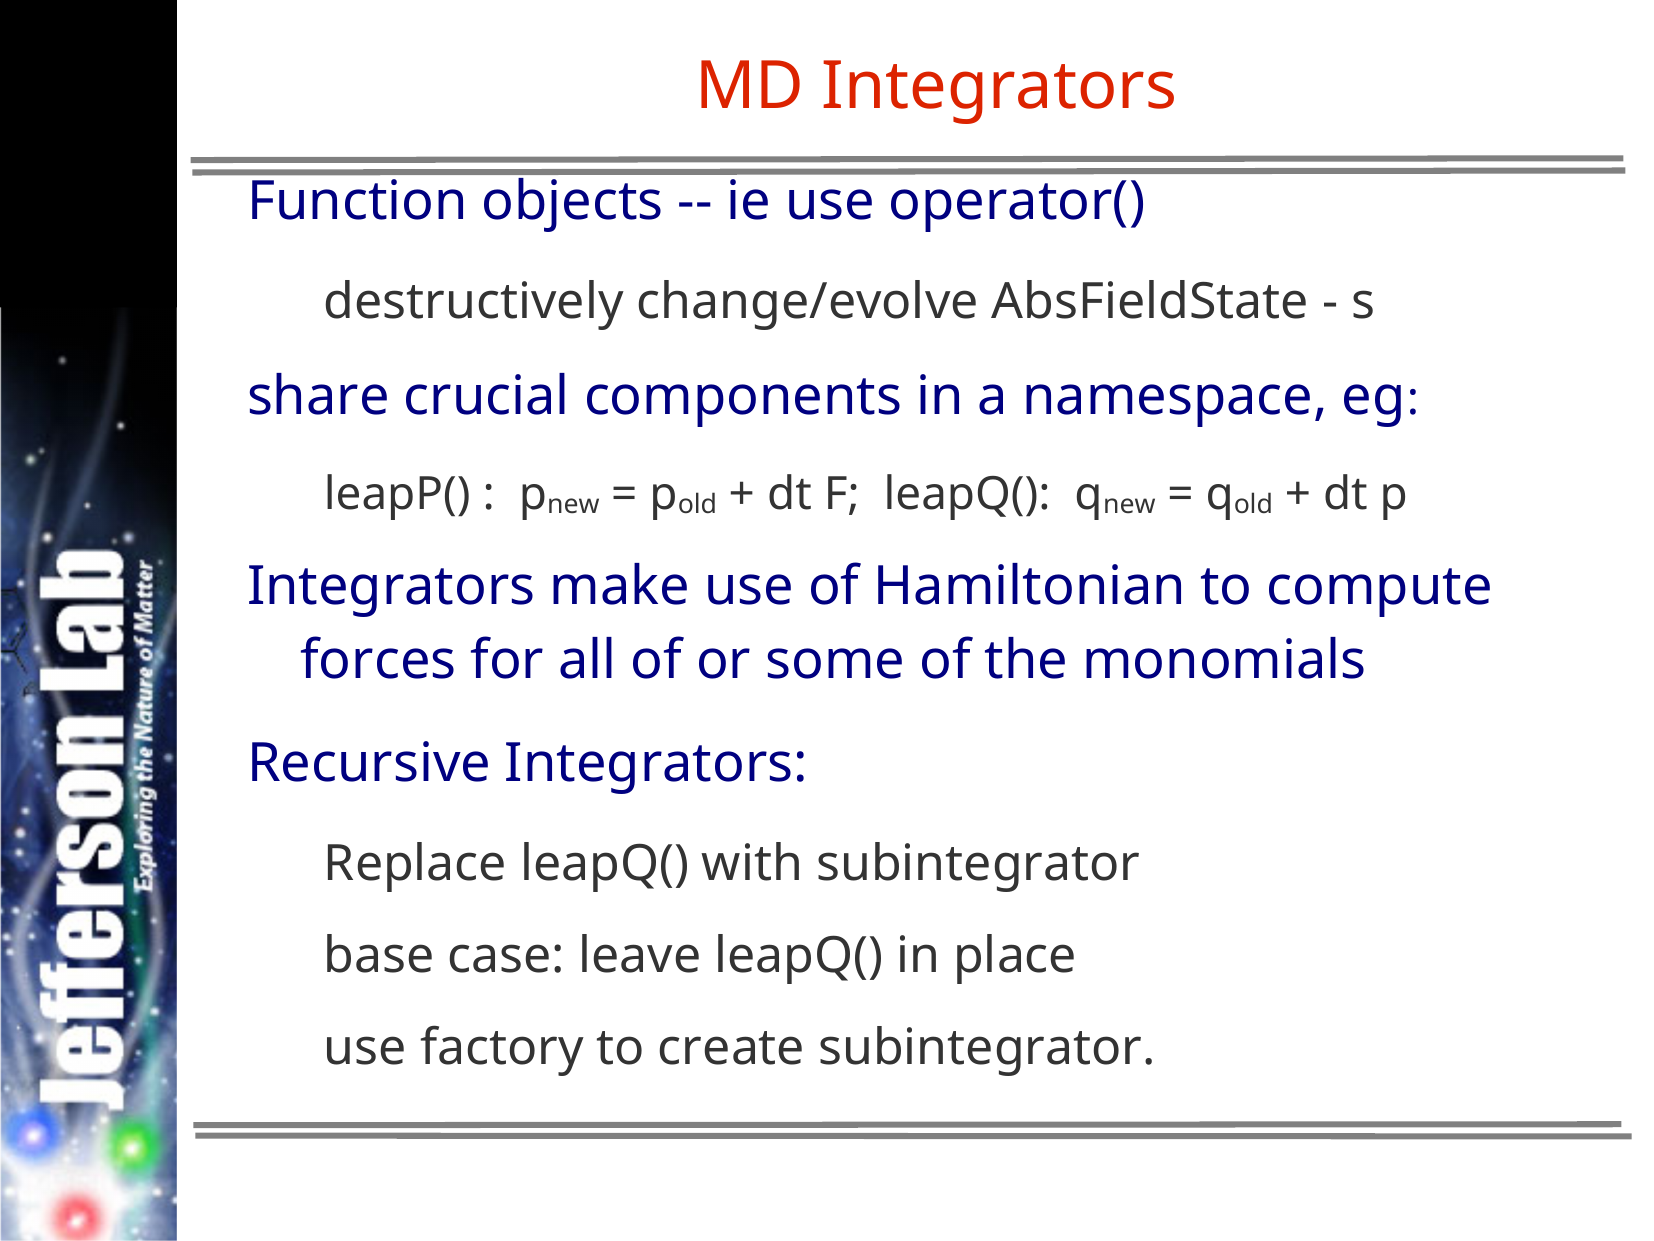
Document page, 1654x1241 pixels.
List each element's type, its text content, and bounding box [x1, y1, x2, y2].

title MD Integrators [235, 17, 1638, 149]
list Function objects -- ie use operator() destructively change/evolve AbsFieldState - s share crucial components in a namespace, eg: leapP() : pnew = pold + dt F; leapQ(): qnew = qold + dt p Integrators make use of Hamiltonian to compute forces for all of or some of the monomials Recursive Integrators: Replace leapQ() with subintegrator base case: leave leapQ() in place use factory to create subintegrator. [229, 161, 1630, 1107]
picture [2, 308, 176, 1240]
